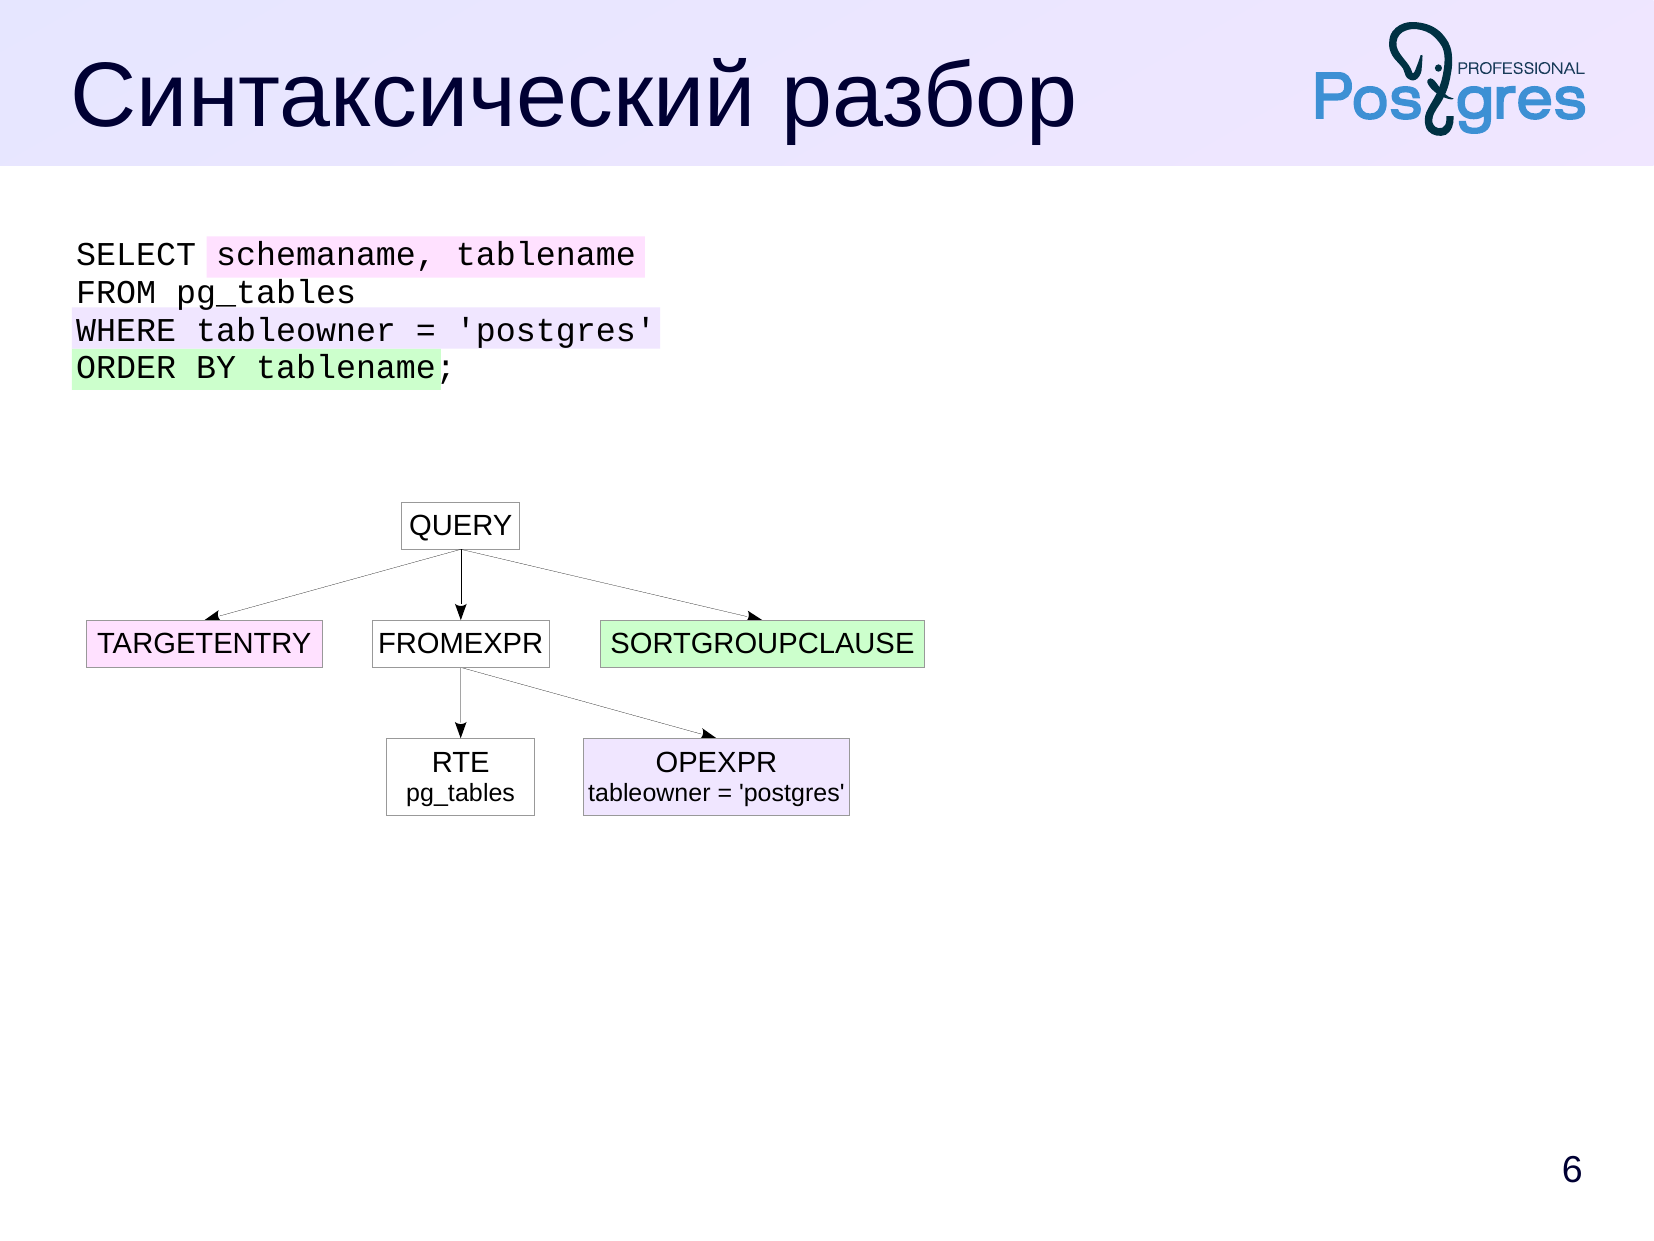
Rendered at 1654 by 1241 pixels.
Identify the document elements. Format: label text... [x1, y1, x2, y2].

text_box TARGETENTRY [86, 620, 323, 668]
text_box QUERY [401, 502, 520, 550]
text_box OPEXPR tableowner = 'postgres' [583, 738, 850, 816]
text_box FROMEXPR [372, 620, 550, 668]
text_box RTE pg_tables [386, 738, 535, 816]
title Синтаксический разбор [70, 43, 1261, 250]
text_box SELECT schemaname, tablename FROM pg_tables WHERE tableowner = 'postgres' ORDER BY tablename; [61, 230, 672, 397]
text_box SORTGROUPCLAUSE [600, 620, 925, 668]
